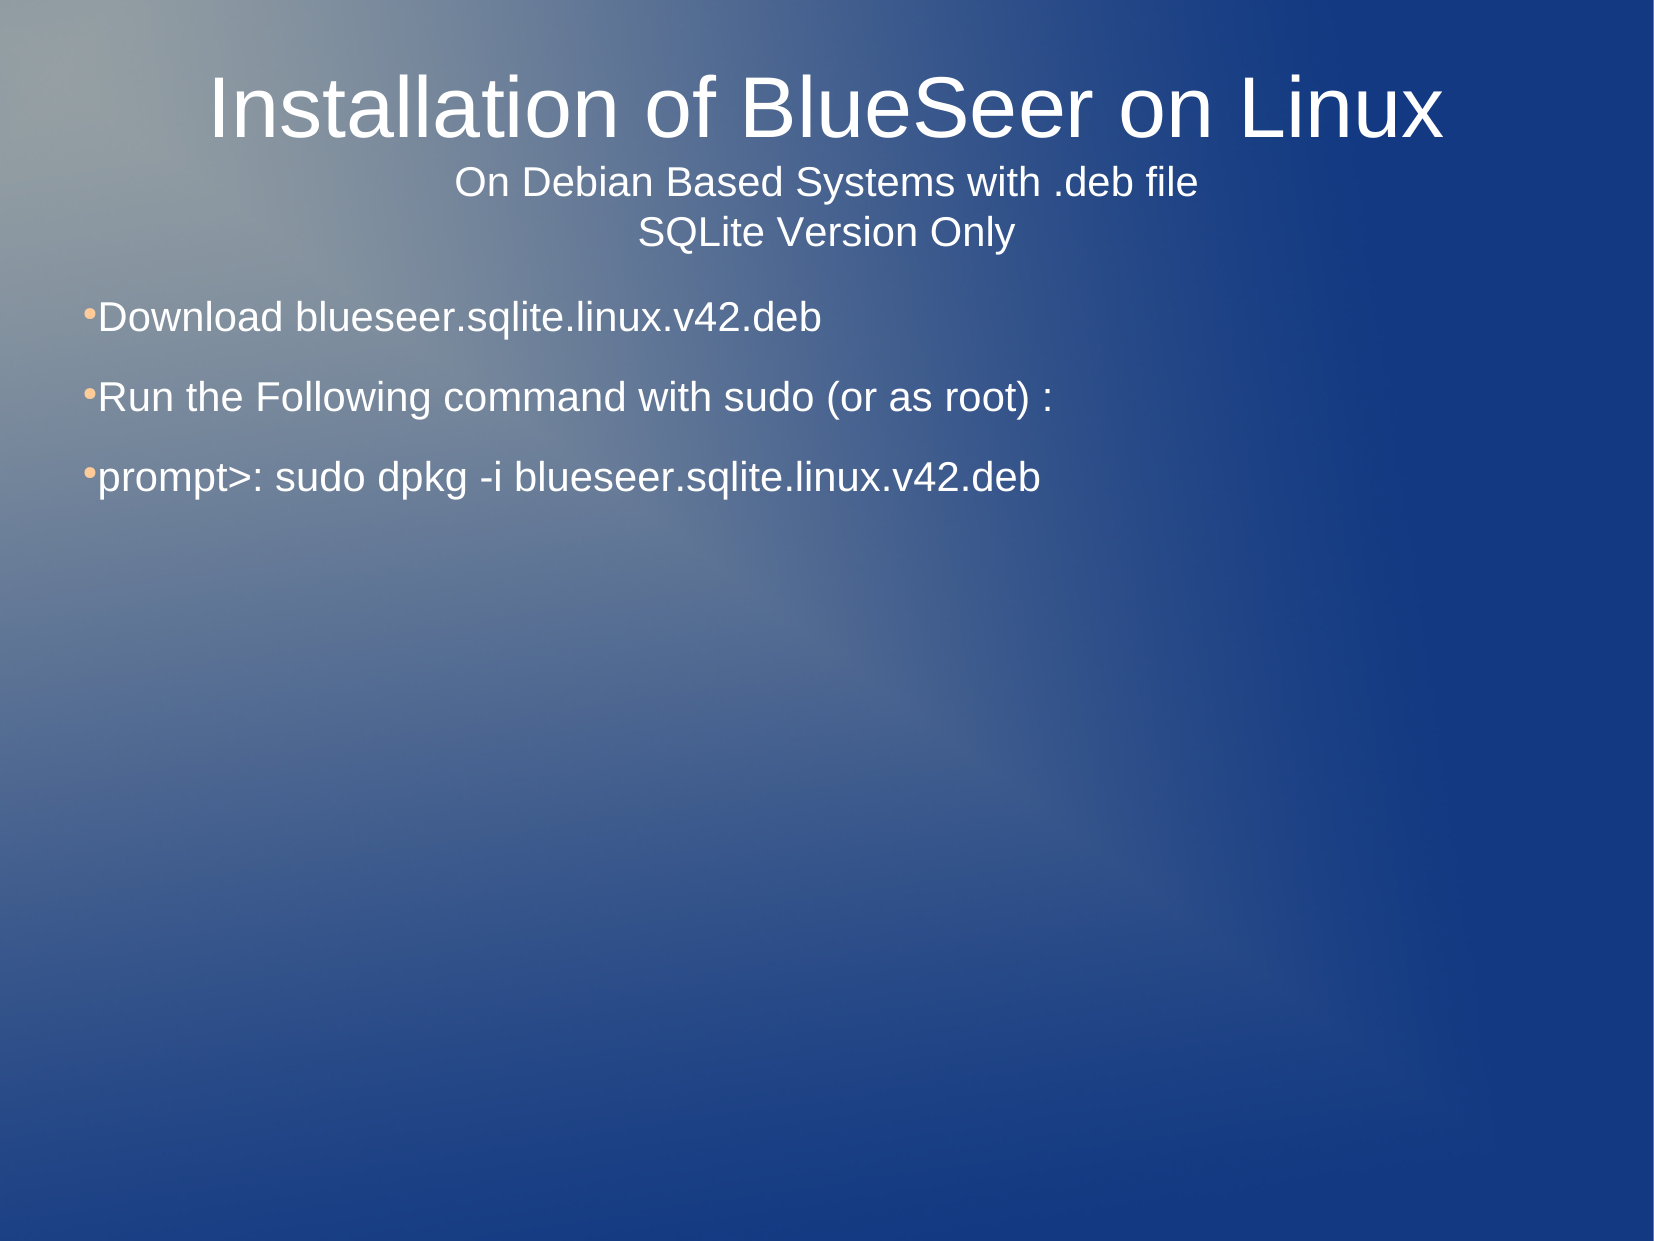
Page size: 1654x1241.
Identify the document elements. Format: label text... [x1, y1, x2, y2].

picture [0, 0, 1654, 1241]
list Download blueseer.sqlite.linux.v42.deb Run the Following command with sudo (or as root) : prompt>: sudo dpkg -i blueseer.sqlite.linux.v42.deb [82, 290, 1571, 586]
title Installation of BlueSeer on Linux On Debian Based Systems with .deb file SQLite Version Only [82, 49, 1571, 257]
